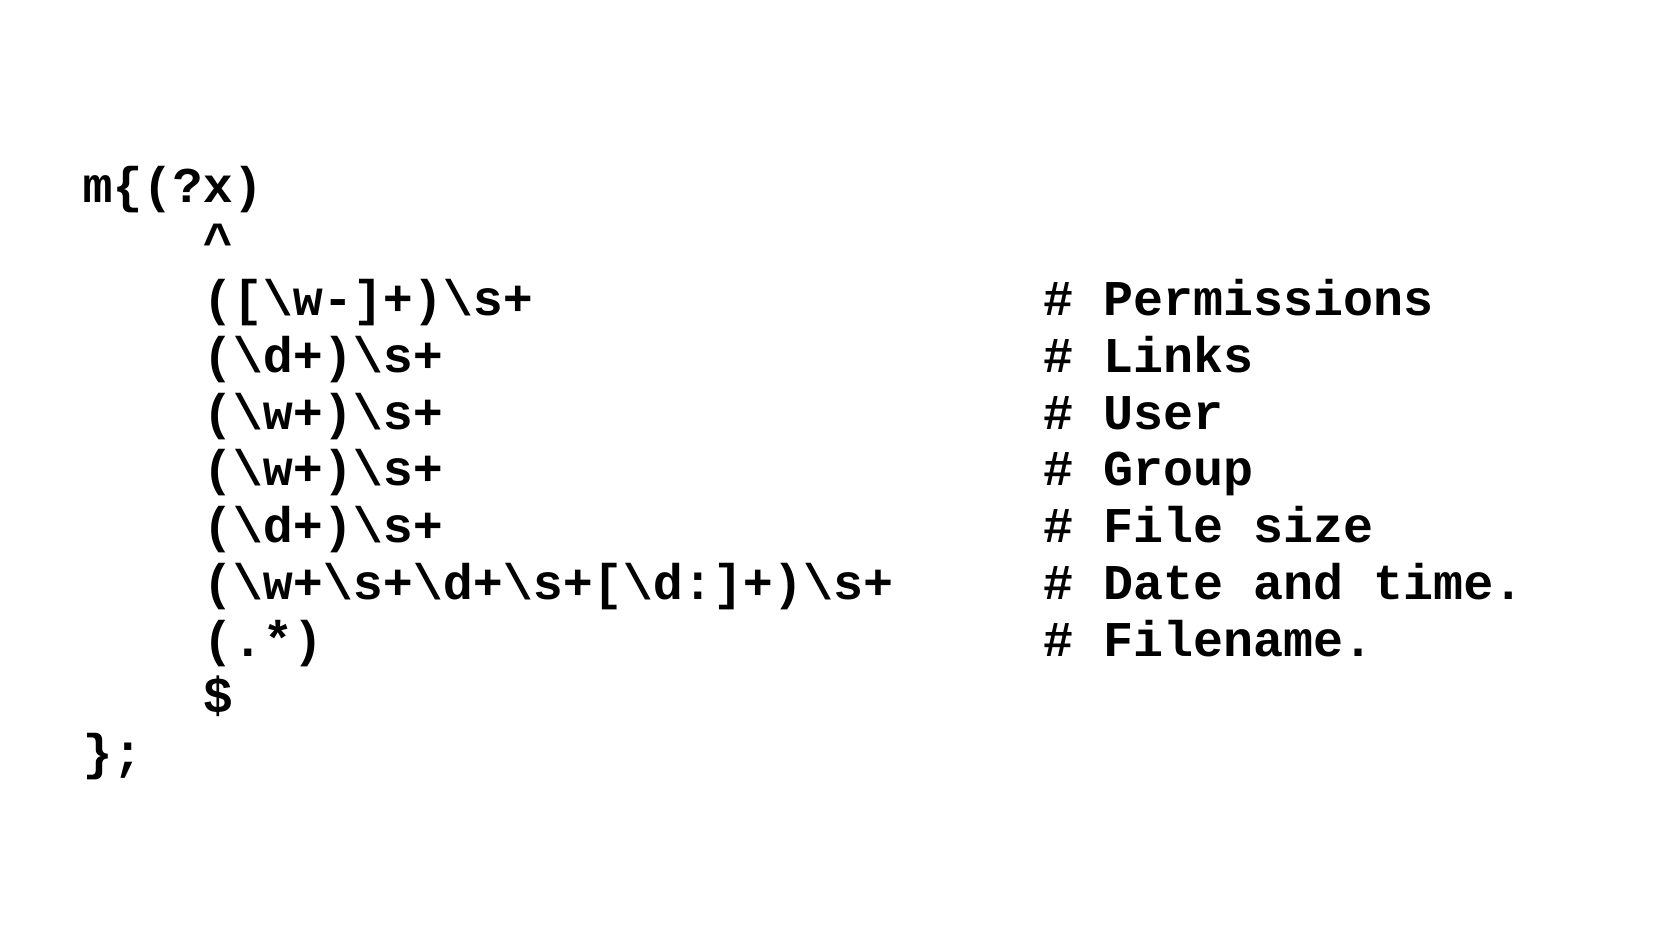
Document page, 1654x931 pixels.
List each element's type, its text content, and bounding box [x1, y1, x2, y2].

title m{(?x) ^ ([\w-]+)\s+ # Permissions (\d+)\s+ # Links (\w+)\s+ # User (\w+)\s+ # Group (\d+)\s+ # File size (\w+\s+\d+\s+[\d:]+)\s+ # Date and time. (.*) # Filename. $ }; [82, 37, 1571, 908]
